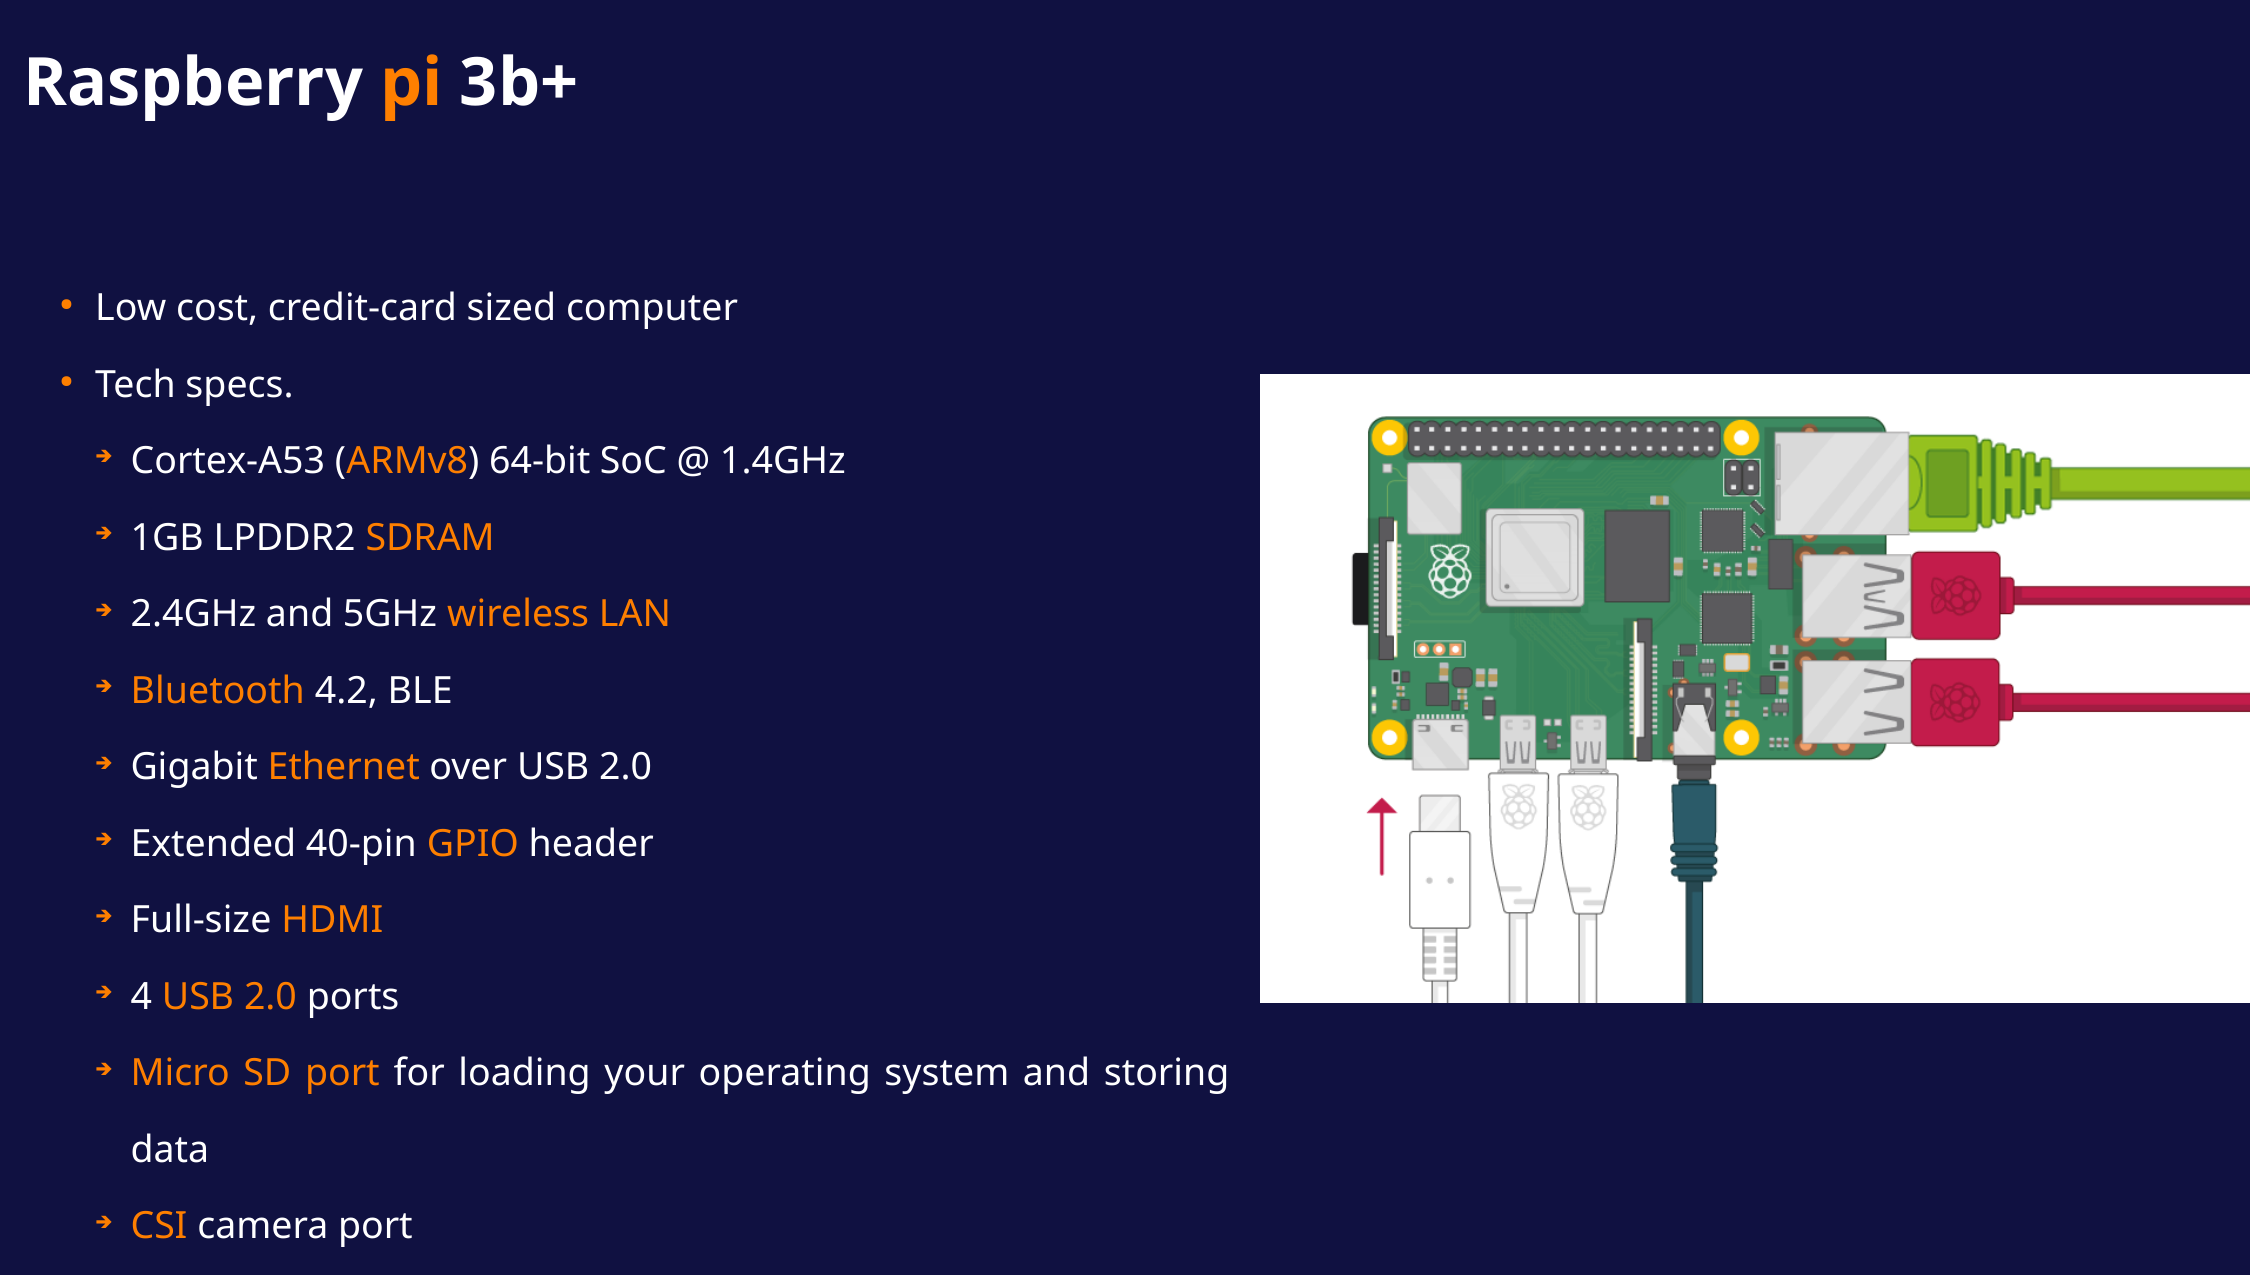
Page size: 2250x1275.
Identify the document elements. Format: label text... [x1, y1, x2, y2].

picture [1260, 374, 2250, 1003]
text_box Low cost, credit-card sized computer Tech specs. Cortex-A53 (ARMv8) 64-bit SoC @ 1.4GHz 1GB LPDDR2 SDRAM 2.4GHz and 5GHz wireless LAN Bluetooth 4.2, BLE Gigabit Ethernet over USB 2.0 Extended 40-pin GPIO header Full-size HDMI 4 USB 2.0 ports Micro SD port for loading your operating system and storing data CSI camera port DSI display port Capable of running ROS2 utilities in UBUNTU-20.04 [45, 247, 1246, 1272]
title Raspberry pi 3b+ [8, 23, 1906, 271]
